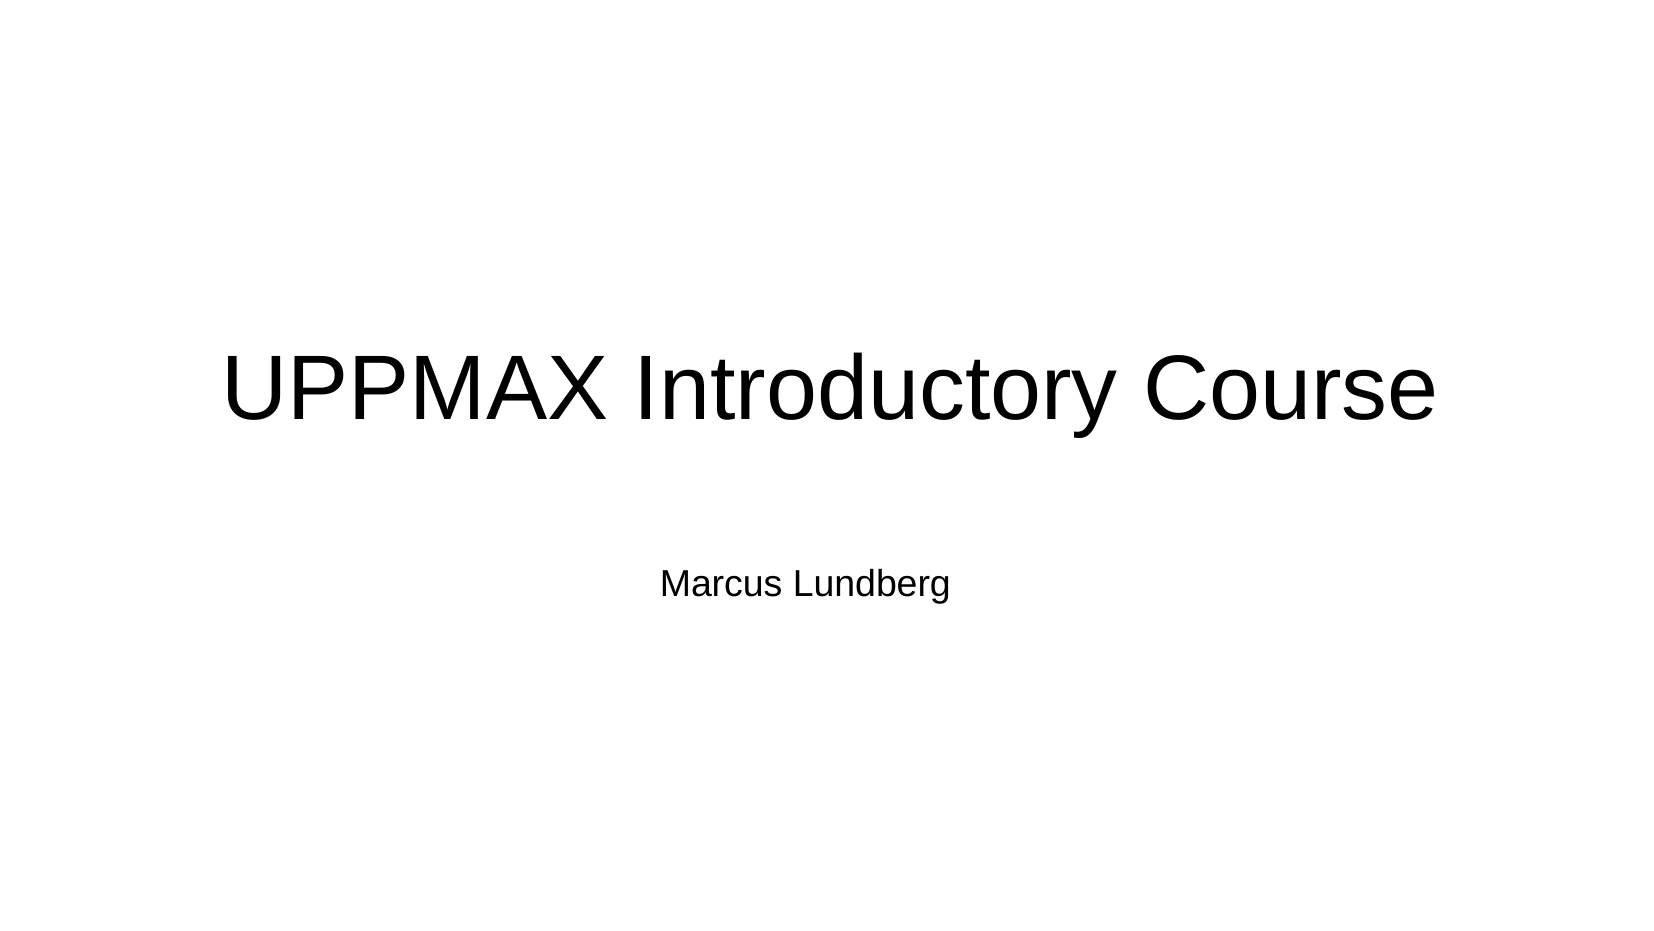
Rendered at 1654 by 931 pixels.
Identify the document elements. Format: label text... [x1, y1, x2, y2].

title UPPMAX Introductory Course [86, 309, 1576, 466]
text_box Marcus Lundberg [645, 555, 1171, 612]
